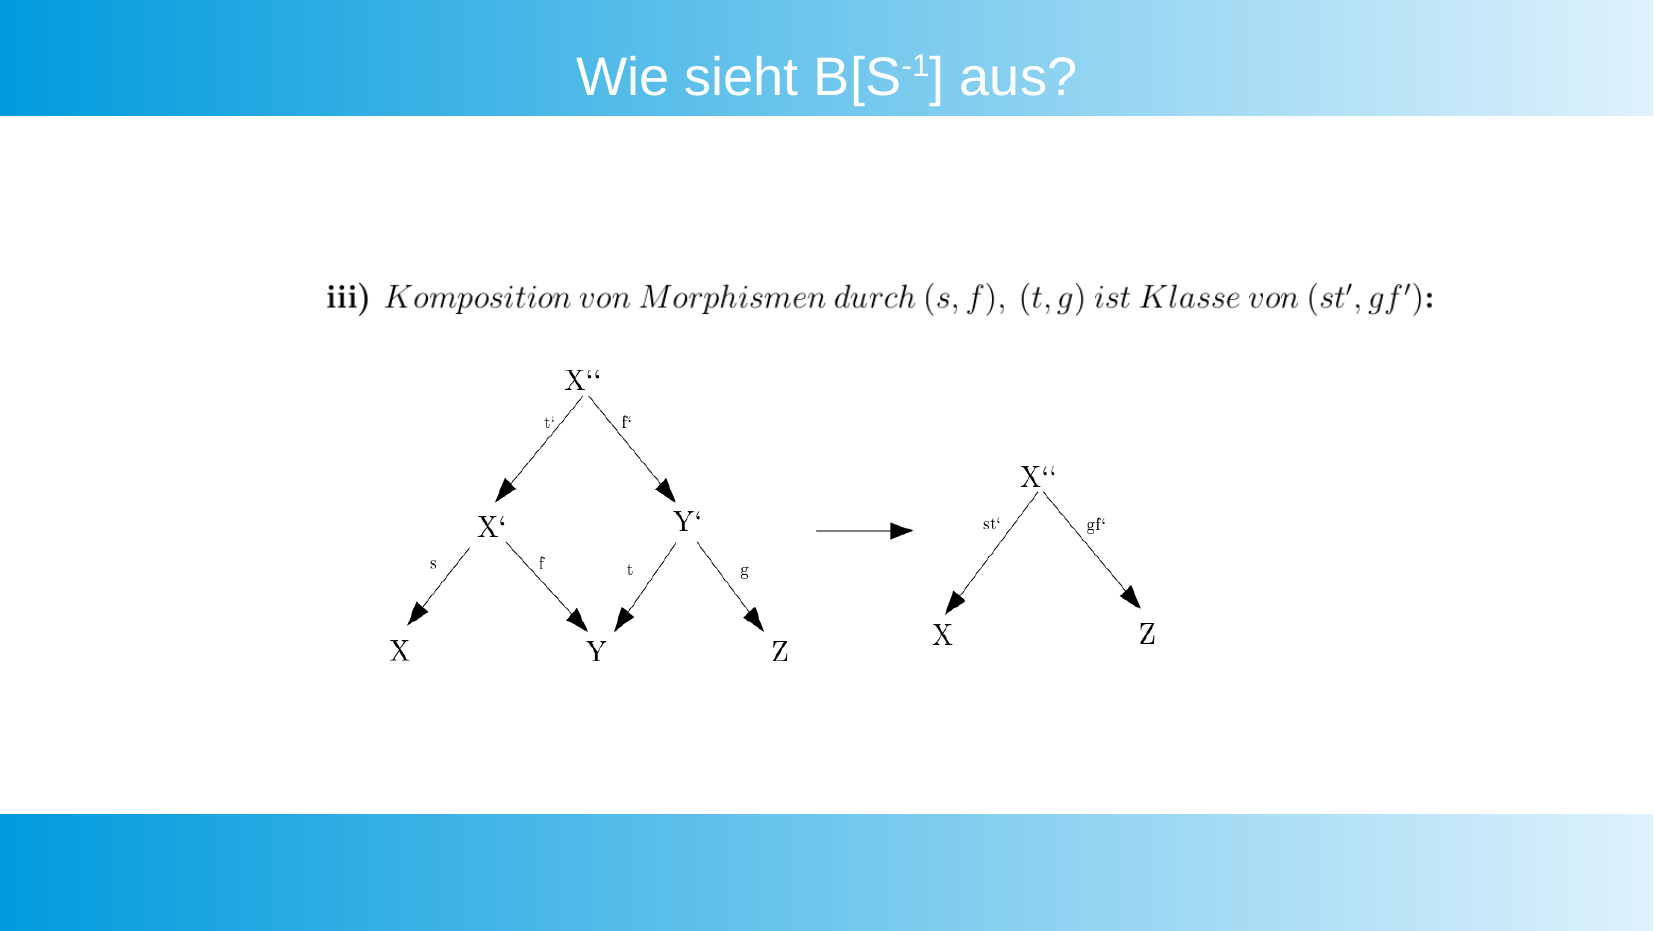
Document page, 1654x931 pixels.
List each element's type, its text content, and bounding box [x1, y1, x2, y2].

title Wie sieht B[S-1] aus? [82, 37, 1571, 116]
picture [370, 357, 1170, 674]
picture [307, 267, 1453, 329]
